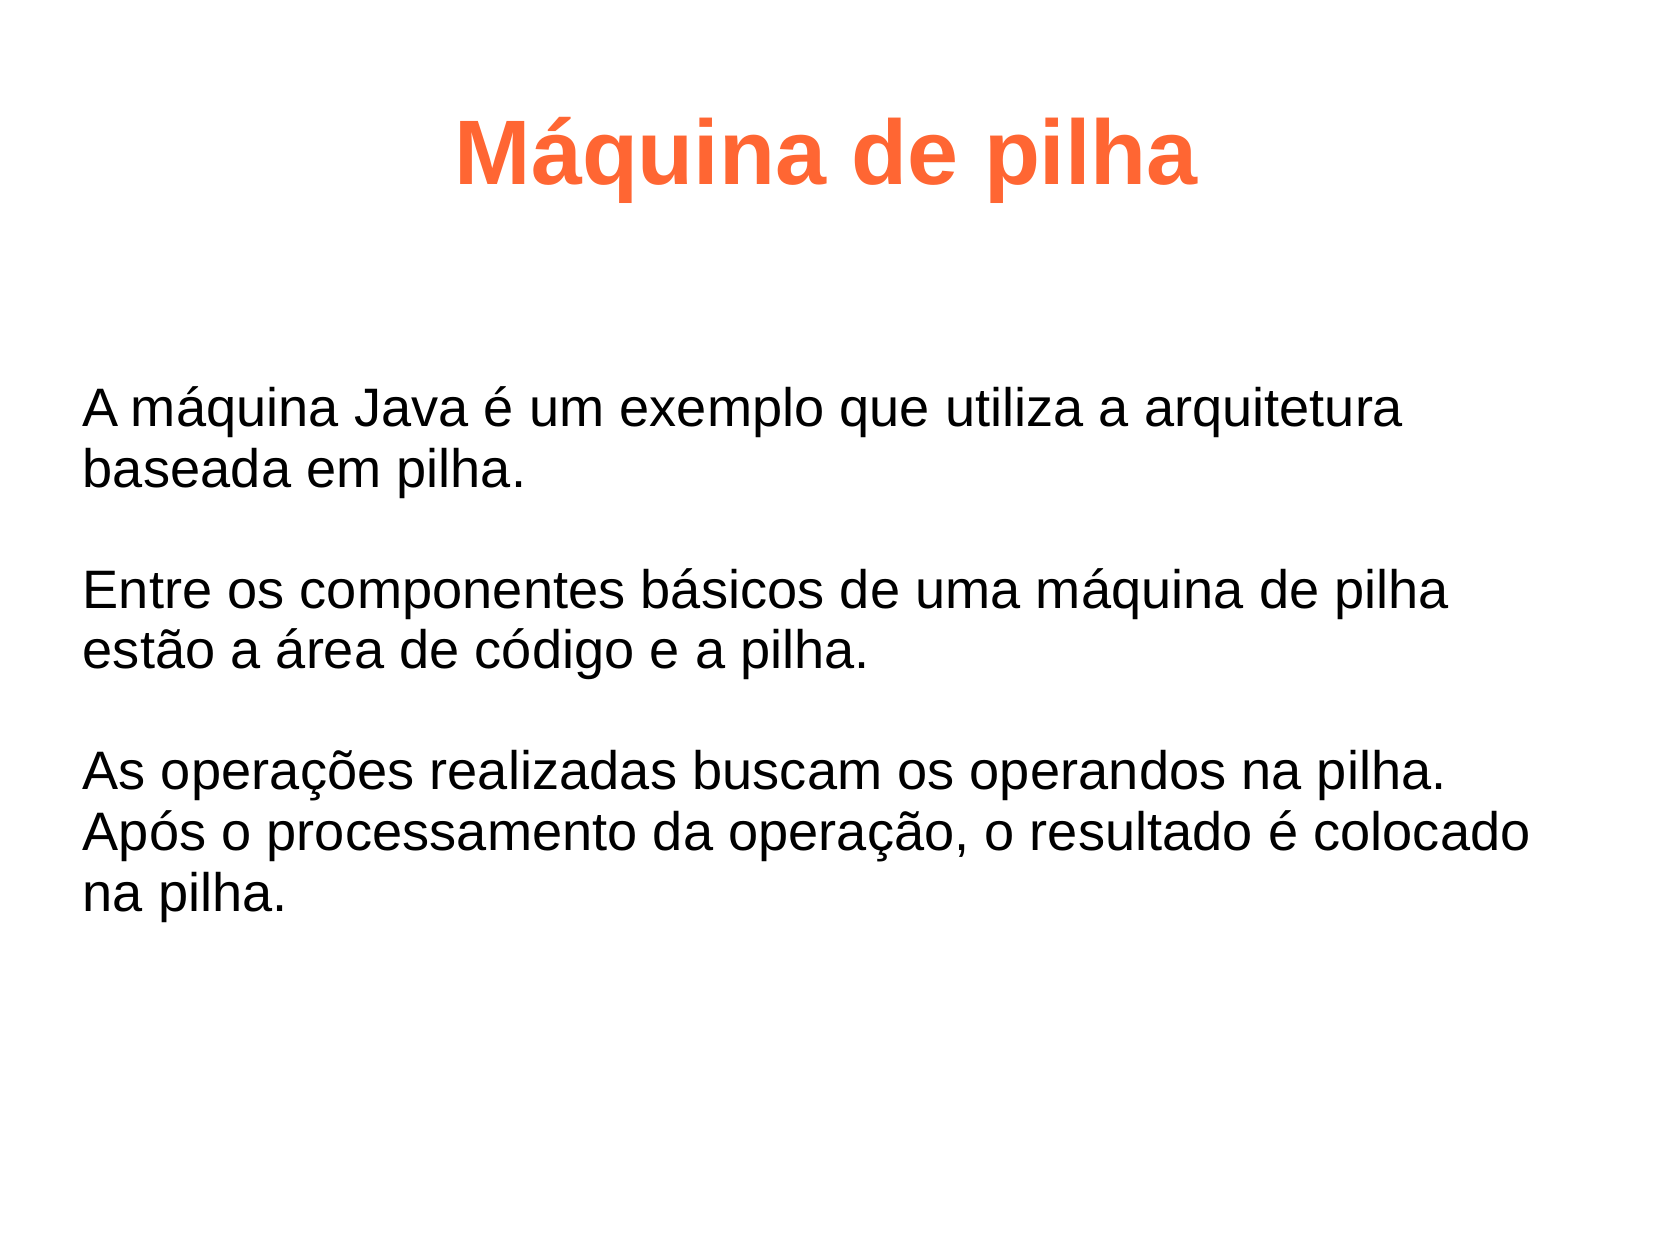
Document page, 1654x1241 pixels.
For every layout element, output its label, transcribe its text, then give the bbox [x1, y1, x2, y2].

title Máquina de pilha [82, 49, 1571, 257]
subtitle A máquina Java é um exemplo que utiliza a arquitetura baseada em pilha. Entre os componentes básicos de uma máquina de pilha estão a área de código e a pilha. As operações realizadas buscam os operandos na pilha. Após o processamento da operação, o resultado é colocado na pilha. [82, 290, 1538, 1010]
